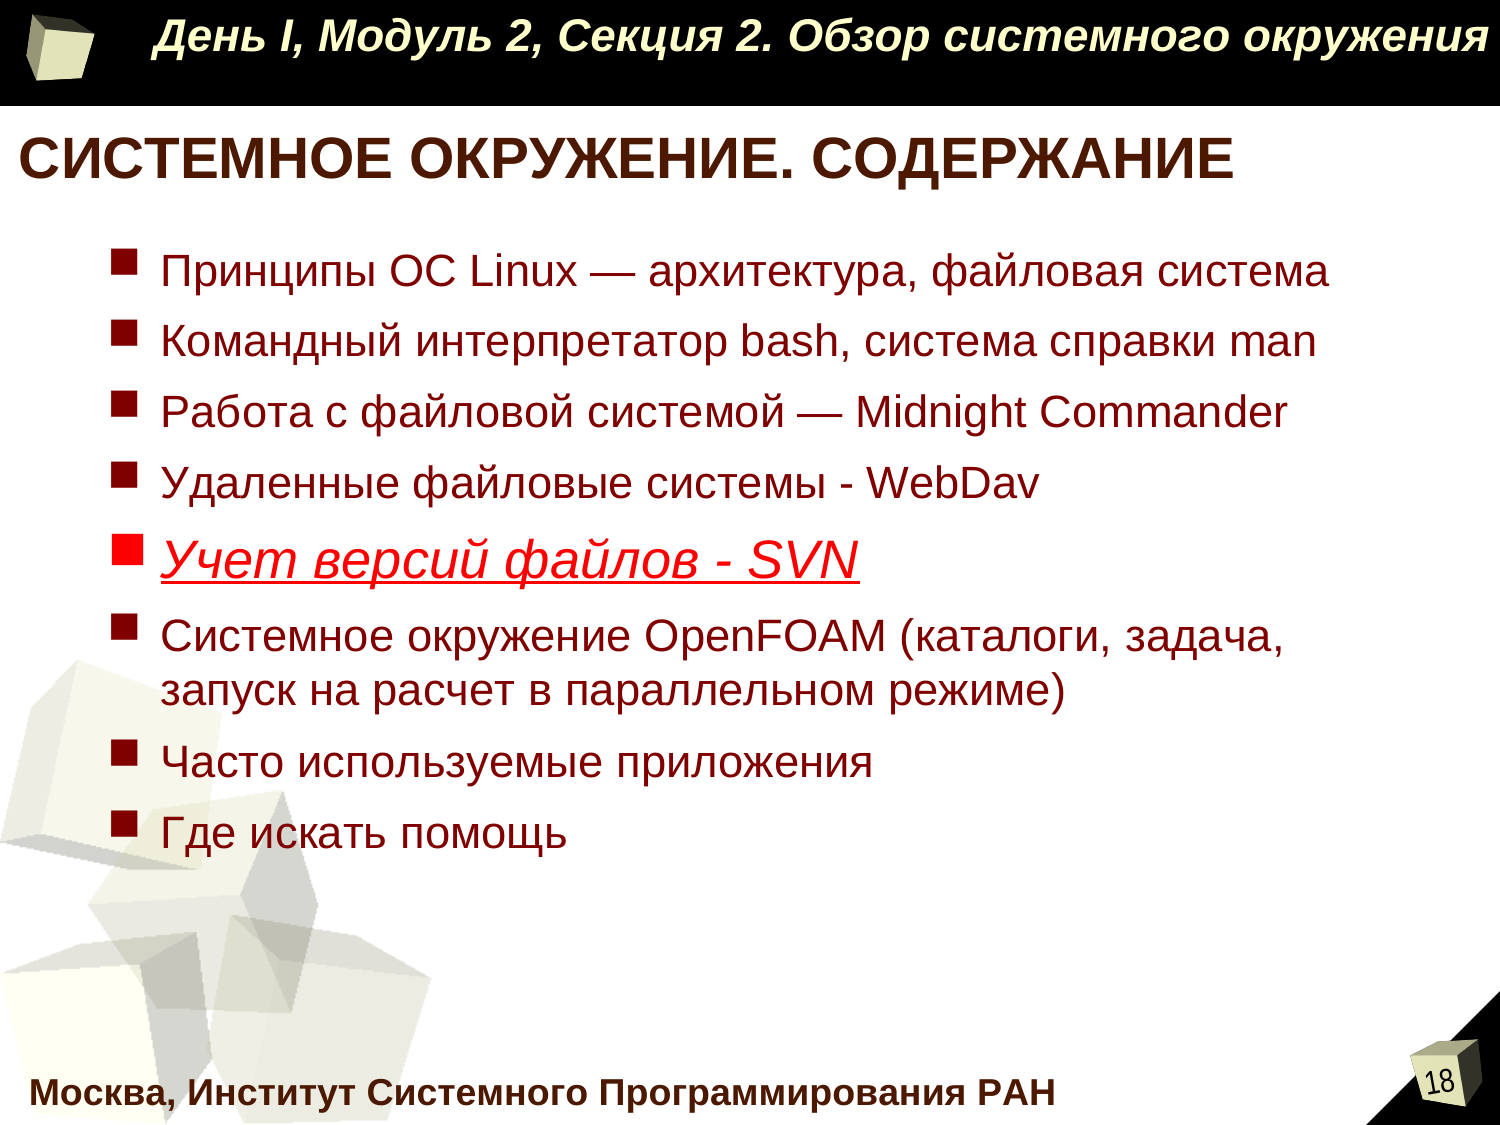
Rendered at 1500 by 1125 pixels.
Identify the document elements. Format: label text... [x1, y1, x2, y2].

picture [423, 1088, 433, 1102]
picture [0, 659, 433, 1125]
text_box СИСТЕМНОЕ ОКРУЖЕНИЕ. СОДЕРЖАНИЕ [4, 112, 1500, 198]
list Принципы ОС Linux — архитектура, файловая система Командный интерпретатор bash, система справки man Работа с файловой системой — Midnight Commander Удаленные файловые системы - WebDav Учет версий файлов - SVN Системное окружение OpenFOAM (каталоги, задача, запуск на расчет в параллельном режиме) Часто используемые приложения Где искать помощь [75, 233, 1426, 976]
